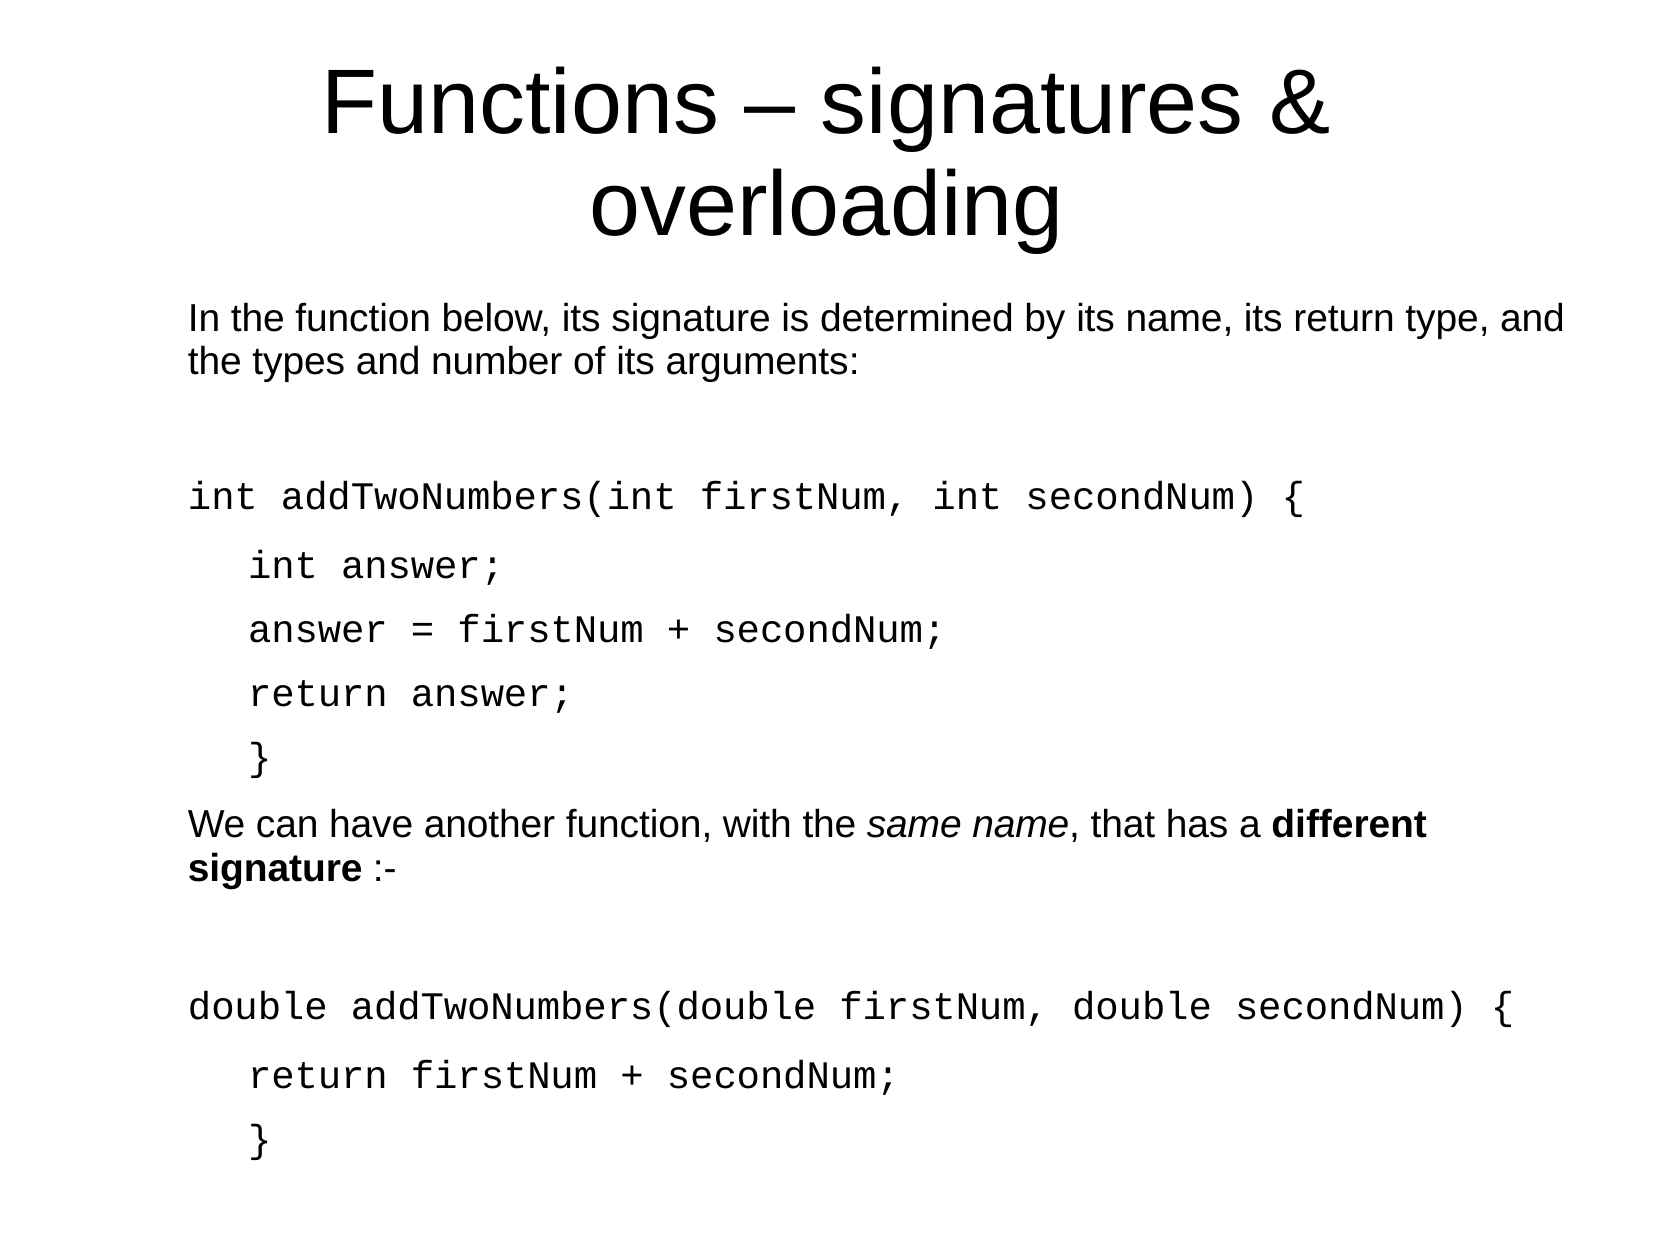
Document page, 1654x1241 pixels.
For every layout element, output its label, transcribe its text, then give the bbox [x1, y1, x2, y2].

list In the function below, its signature is determined by its name, its return type, and the types and number of its arguments: int addTwoNumbers(int firstNum, int secondNum) { int answer; answer = firstNum + secondNum; return answer; } We can have another function, with the same name, that has a different signature :- double addTwoNumbers(double firstNum, double secondNum) { return firstNum + secondNum; } [127, 296, 1583, 1170]
title Functions – signatures & overloading [82, 49, 1571, 257]
